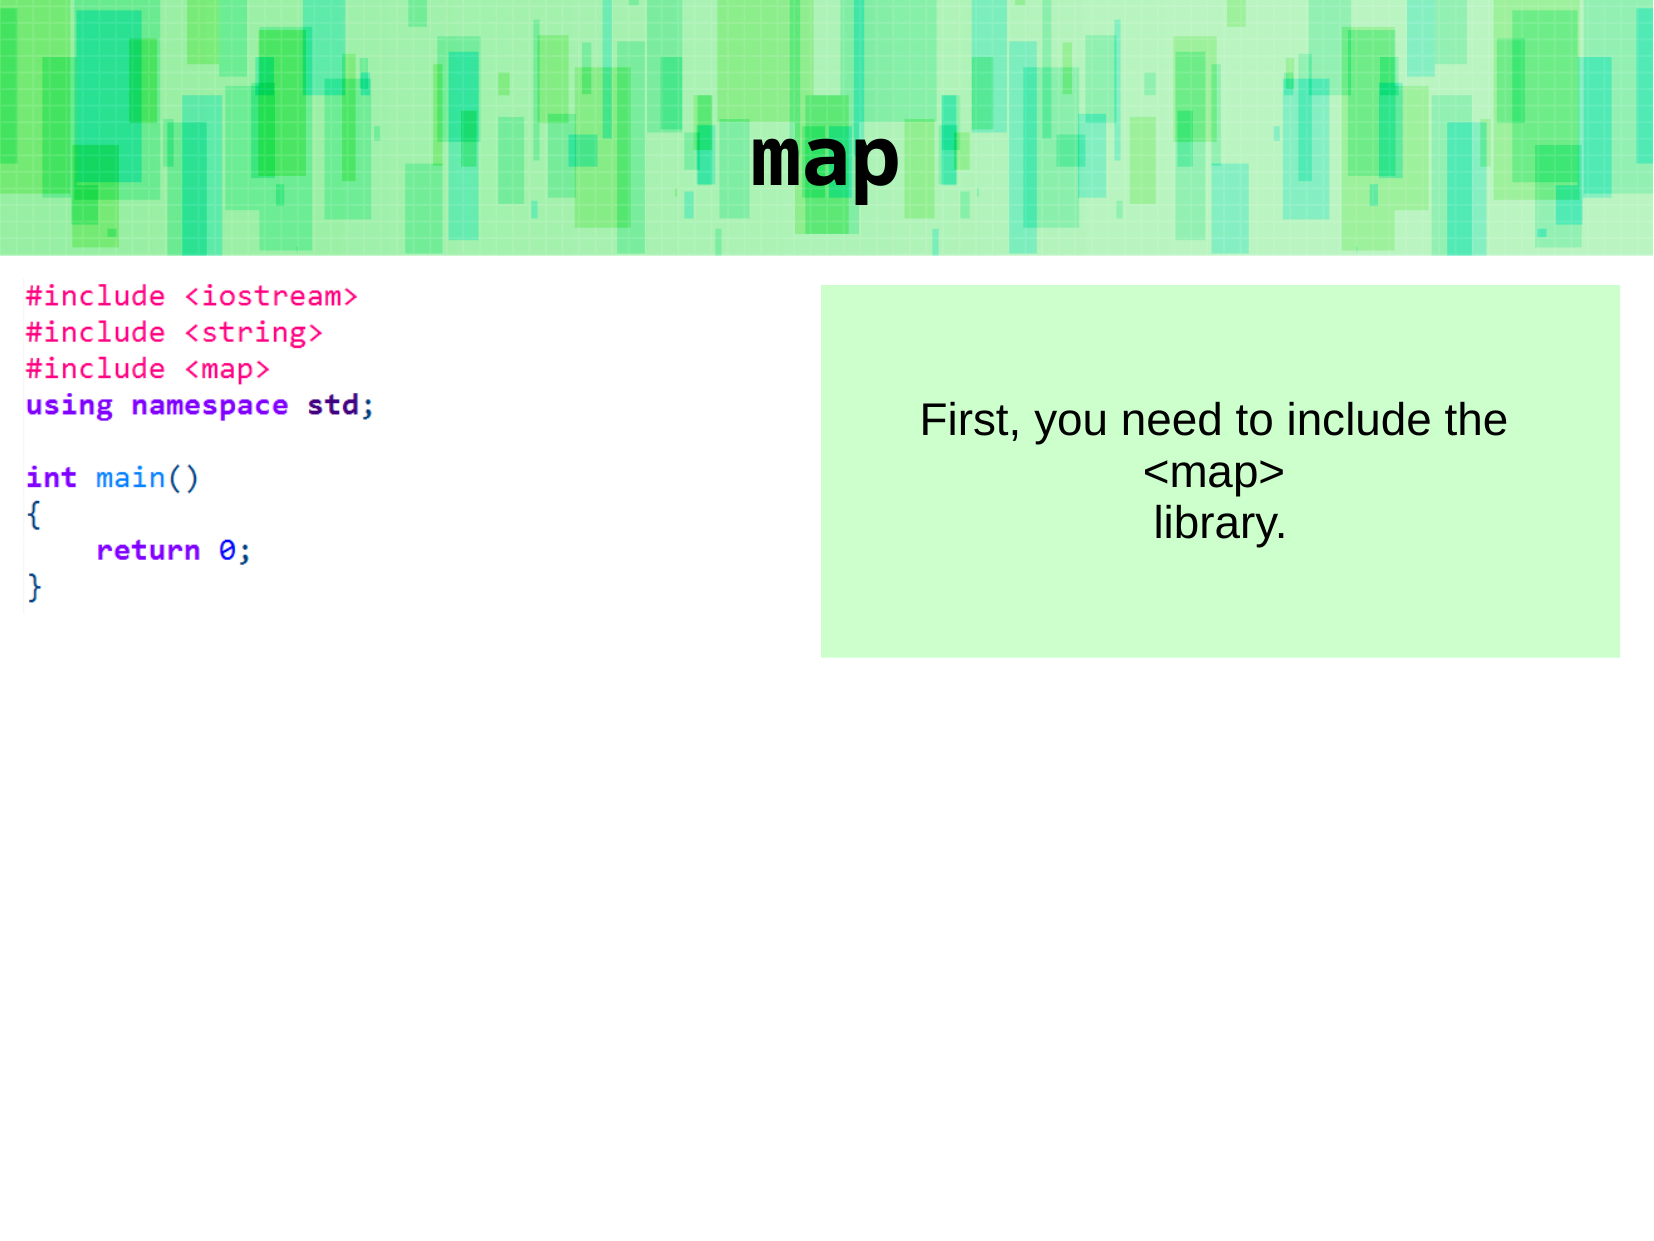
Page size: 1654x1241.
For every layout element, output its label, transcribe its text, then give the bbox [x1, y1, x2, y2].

picture [0, 0, 1654, 1241]
text_box First, you need to include the <map> library. [821, 285, 1621, 658]
title map [82, 49, 1571, 257]
